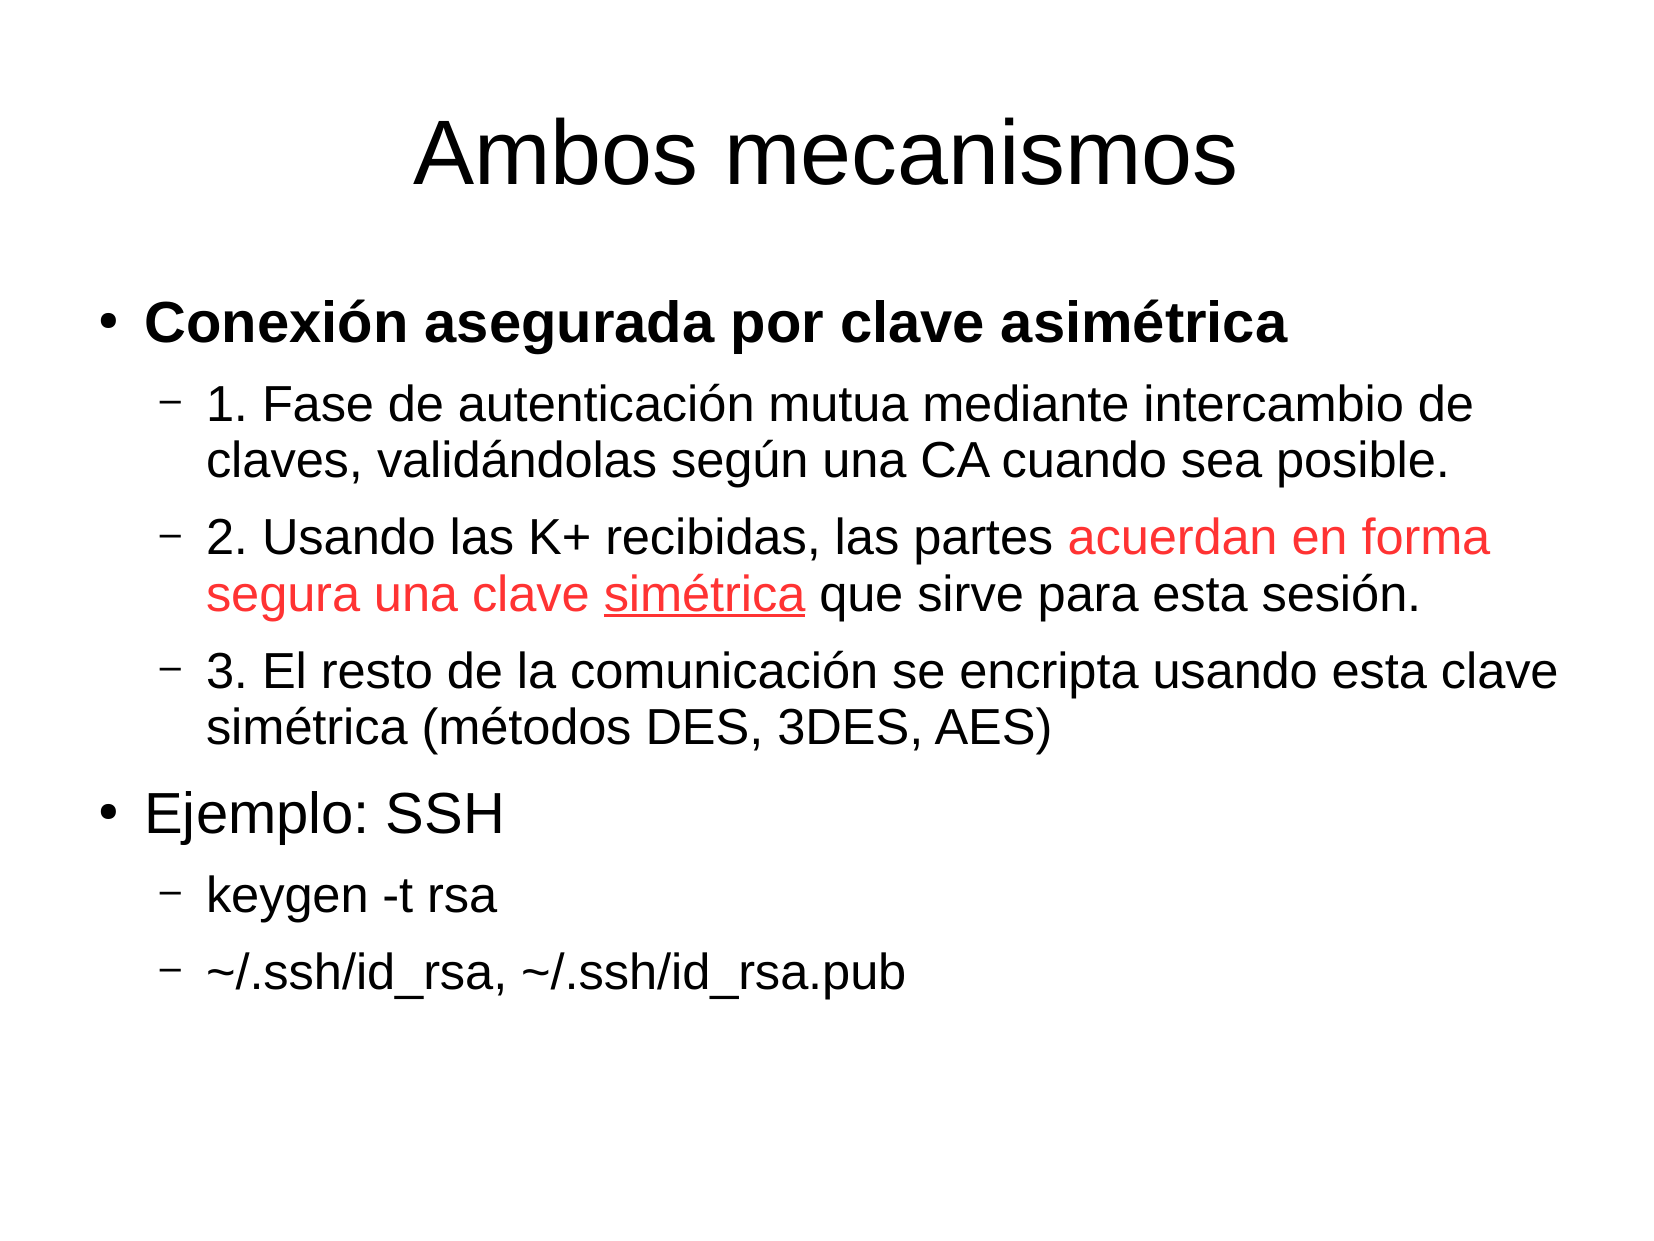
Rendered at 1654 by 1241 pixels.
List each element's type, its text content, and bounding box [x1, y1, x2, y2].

list Conexión asegurada por clave asimétrica 1. Fase de autenticación mutua mediante intercambio de claves, validándolas según una CA cuando sea posible. 2. Usando las K+ recibidas, las partes acuerdan en forma segura una clave simétrica que sirve para esta sesión. 3. El resto de la comunicación se encripta usando esta clave simétrica (métodos DES, 3DES, AES) Ejemplo: SSH keygen -t rsa ~/.ssh/id_rsa, ~/.ssh/id_rsa.pub [82, 290, 1571, 1010]
title Ambos mecanismos [82, 49, 1571, 257]
